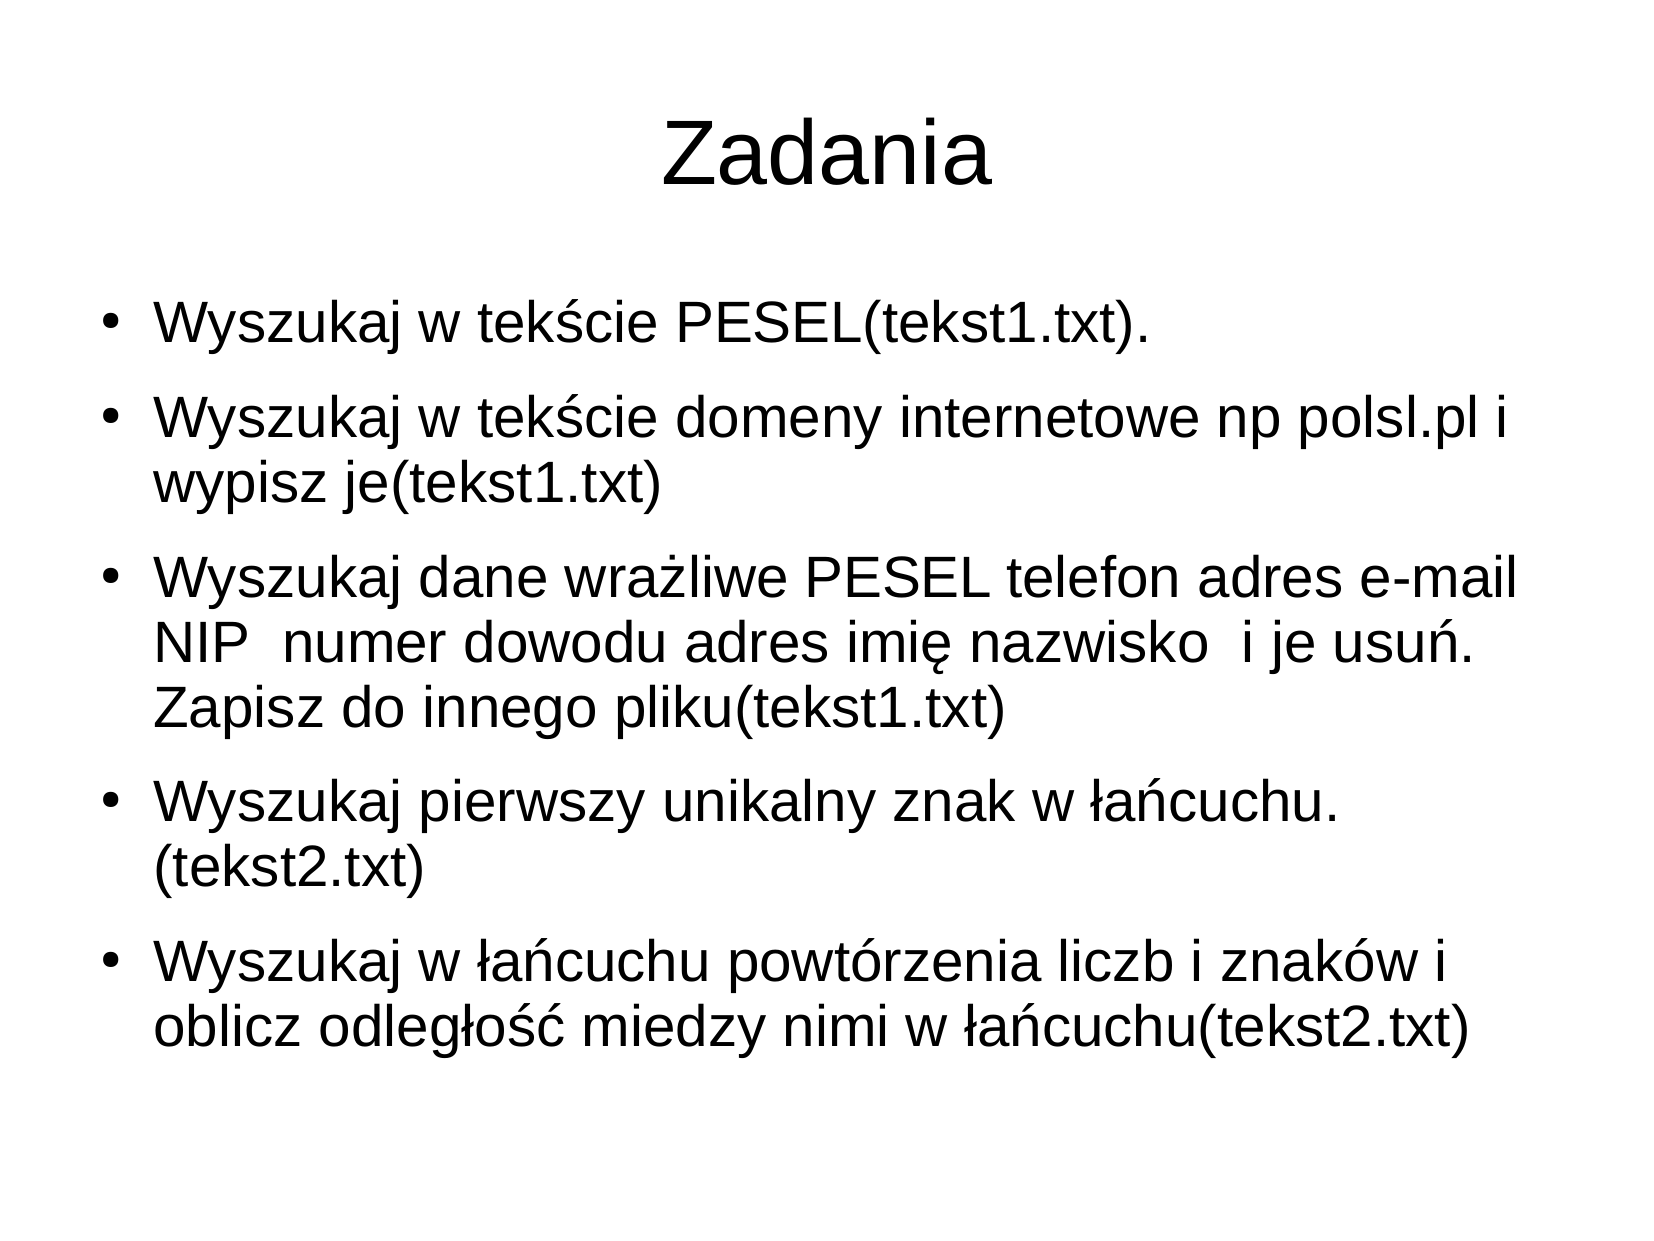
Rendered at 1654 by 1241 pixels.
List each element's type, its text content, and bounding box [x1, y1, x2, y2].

list Wyszukaj w tekście PESEL(tekst1.txt). Wyszukaj w tekście domeny internetowe np polsl.pl i wypisz je(tekst1.txt) Wyszukaj dane wrażliwe PESEL telefon adres e-mail NIP numer dowodu adres imię nazwisko i je usuń. Zapisz do innego pliku(tekst1.txt) Wyszukaj pierwszy unikalny znak w łańcuchu.(tekst2.txt) Wyszukaj w łańcuchu powtórzenia liczb i znaków i oblicz odległość miedzy nimi w łańcuchu(tekst2.txt) [82, 290, 1571, 1059]
title Zadania [82, 49, 1571, 257]
